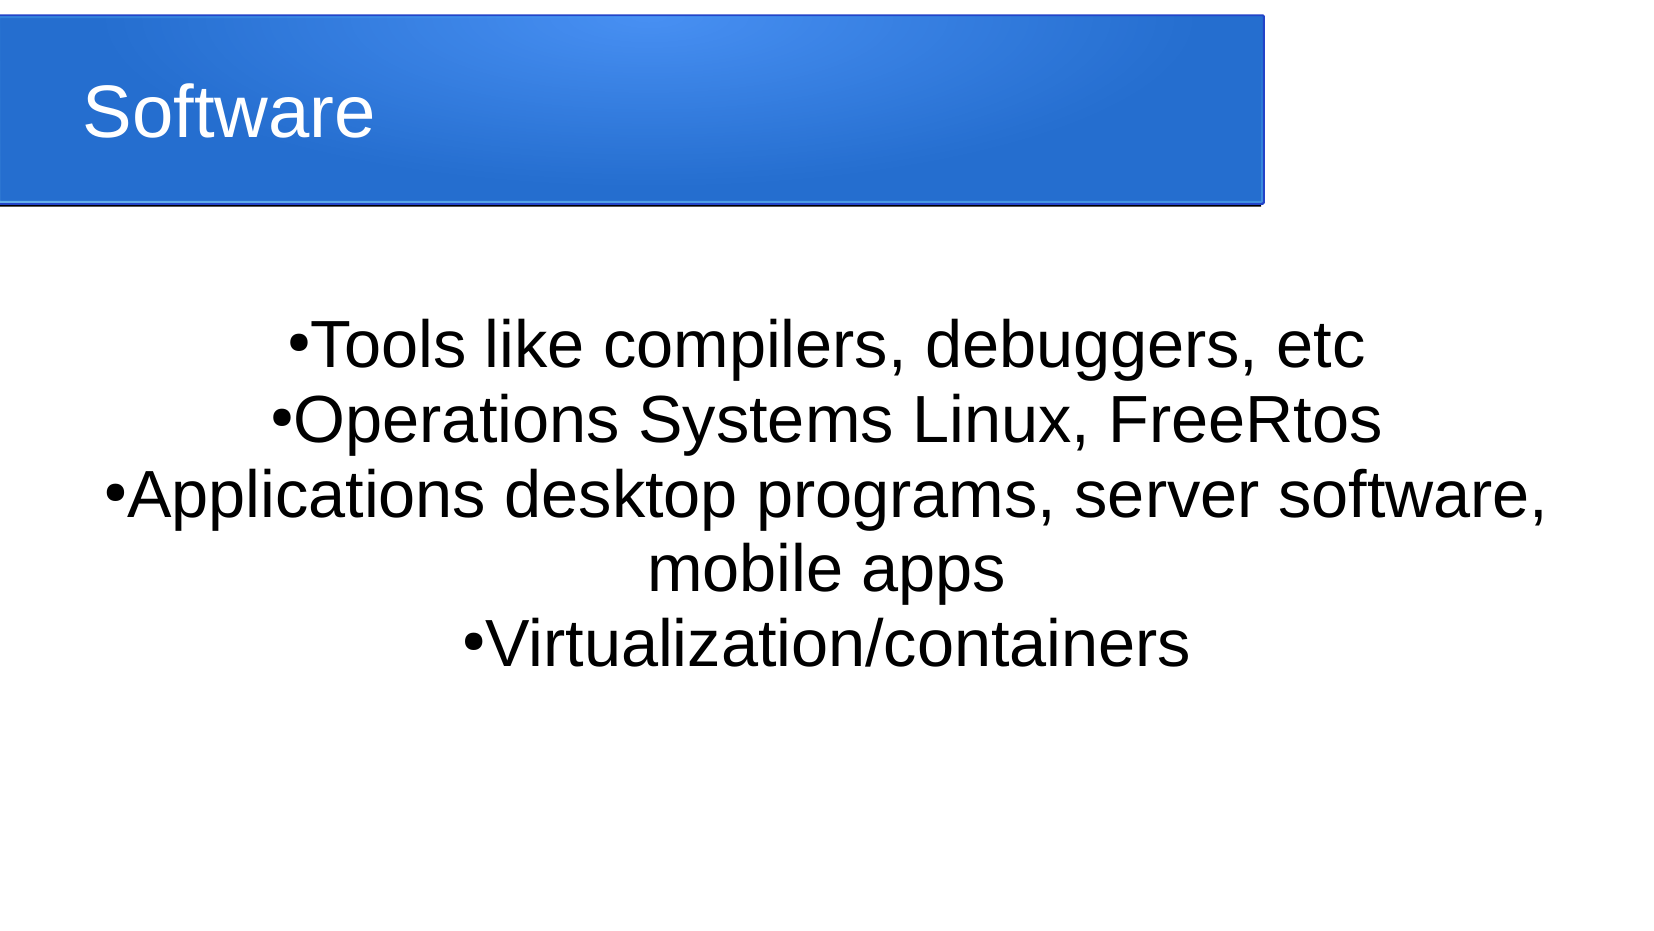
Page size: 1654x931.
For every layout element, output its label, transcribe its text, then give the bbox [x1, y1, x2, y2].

subtitle Tools like compilers, debuggers, etc Operations Systems Linux, FreeRtos Applications desktop programs, server software, mobile apps Virtualization/containers [82, 224, 1571, 764]
title Software [82, 35, 1235, 189]
